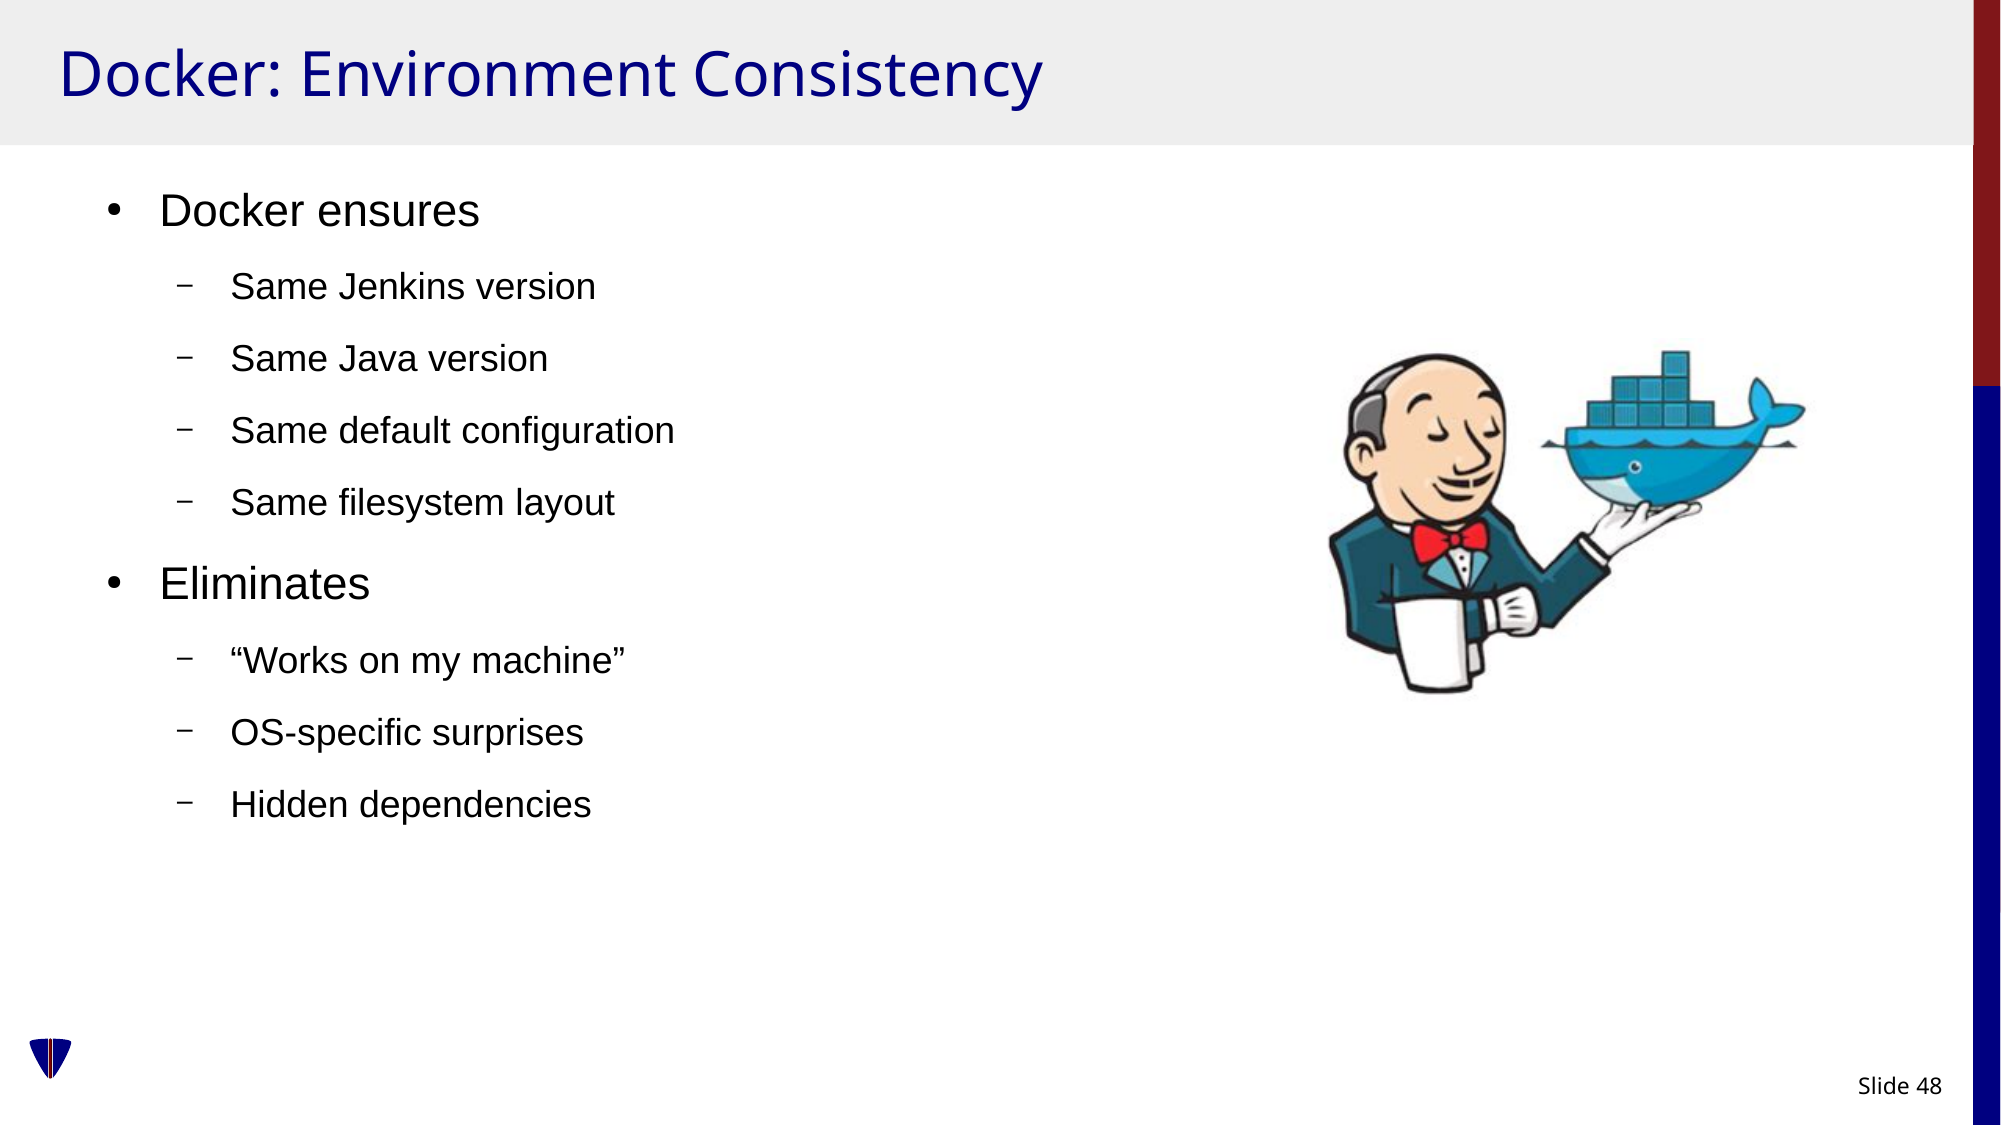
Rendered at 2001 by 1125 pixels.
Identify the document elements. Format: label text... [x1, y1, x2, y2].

list Docker ensures Same Jenkins version Same Java version Same default configuration Same filesystem layout Eliminates “Works on my machine” OS-specific surprises Hidden dependencies [88, 177, 1123, 1034]
title Docker: Environment Consistency [0, 0, 1974, 146]
picture [1178, 338, 1920, 709]
